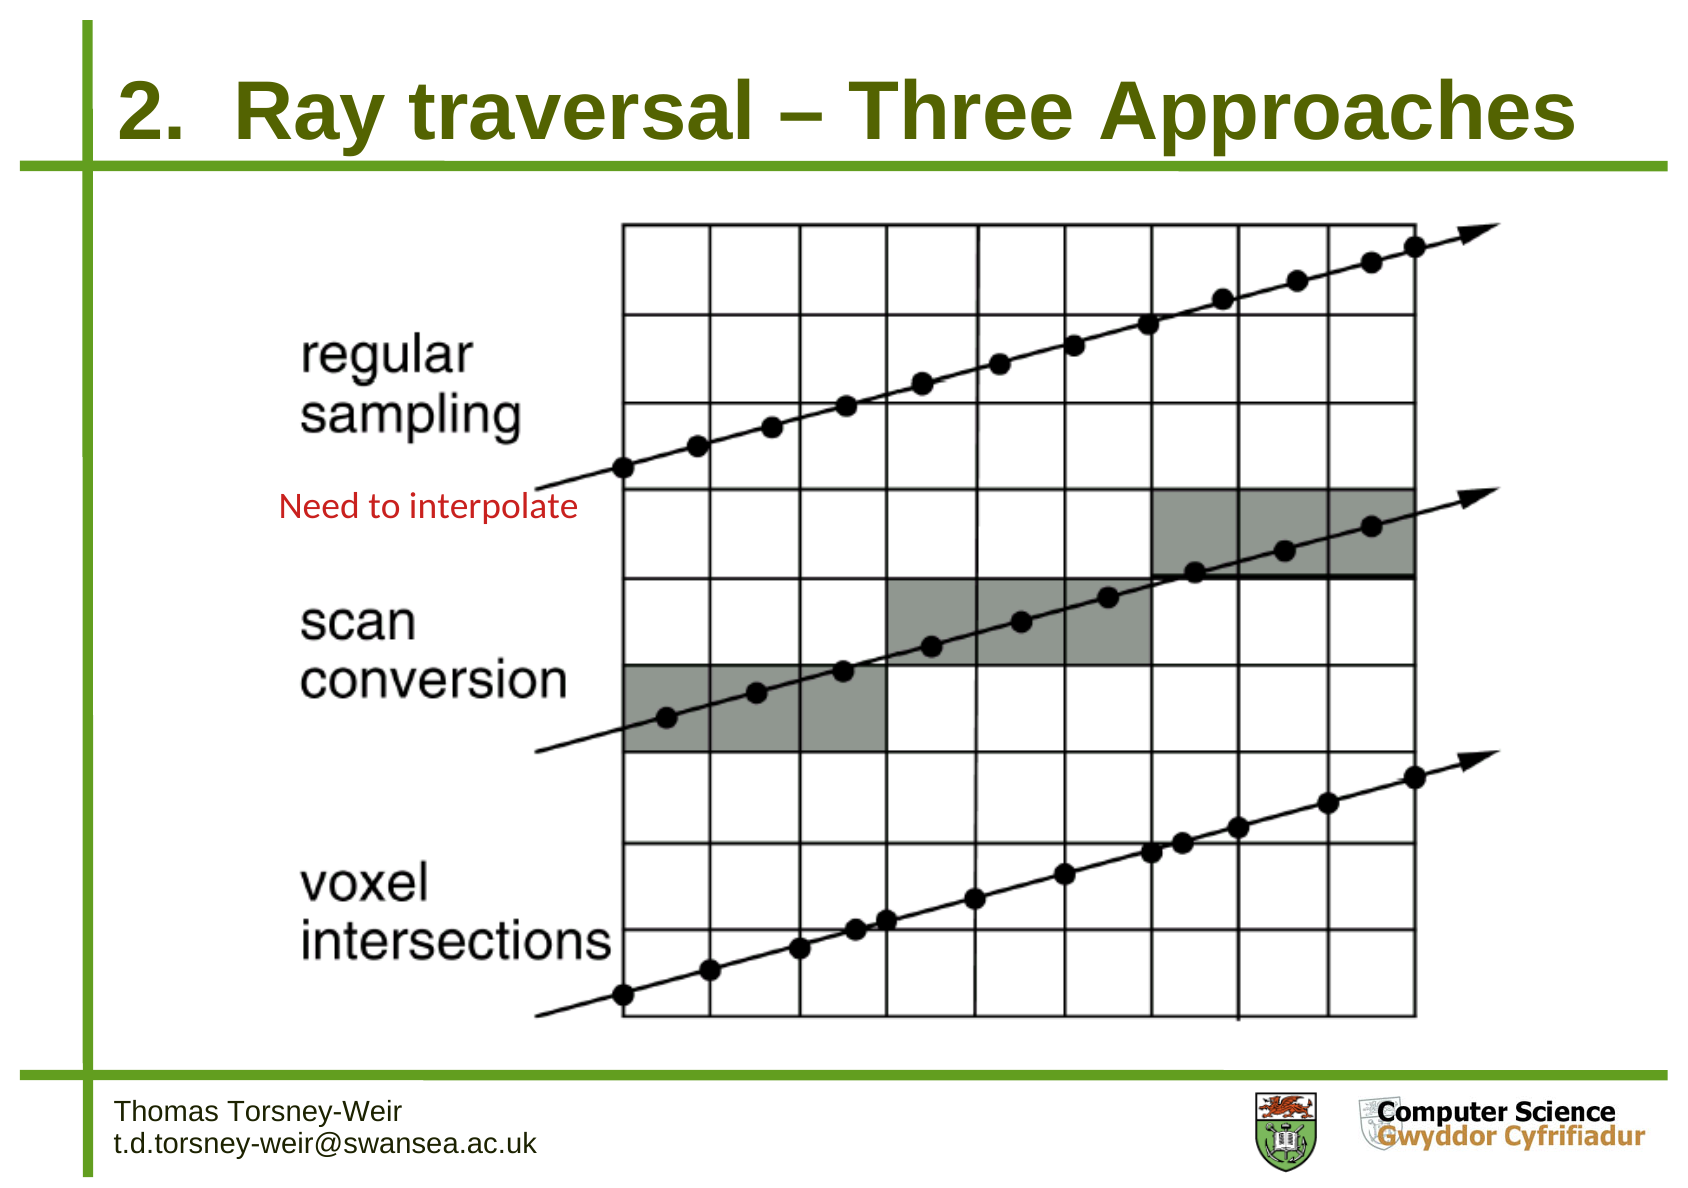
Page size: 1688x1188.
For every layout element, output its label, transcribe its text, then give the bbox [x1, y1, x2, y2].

title 2. Ray traversal – Three Approaches [101, 29, 1666, 166]
picture [1240, 1092, 1654, 1173]
text_box Need to interpolate [263, 473, 594, 534]
picture [276, 192, 1522, 1051]
